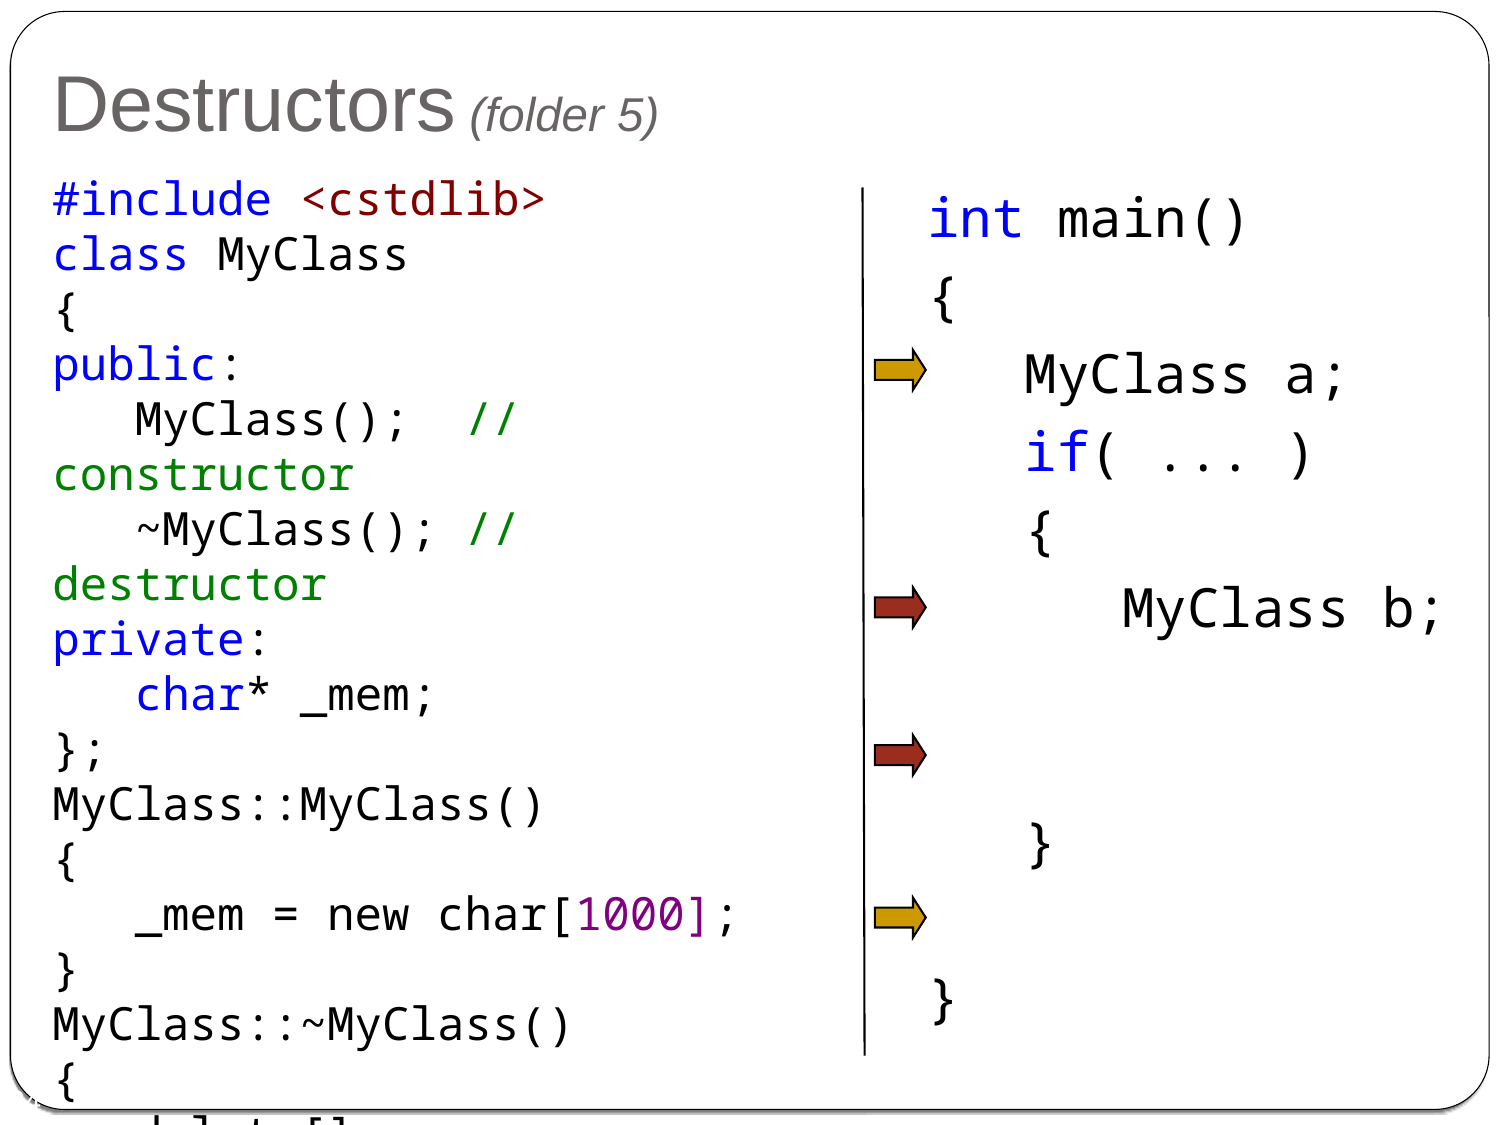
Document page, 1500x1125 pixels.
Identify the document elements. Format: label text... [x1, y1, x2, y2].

text_box [874, 735, 926, 776]
list #include <cstdlib> class MyClass { public: MyClass(); // constructor ~MyClass(); // destructor private: char* _mem; }; MyClass::MyClass() { _mem = new char[1000]; } MyClass::~MyClass() { delete[] _mem; } [37, 162, 825, 1111]
text_box [874, 587, 926, 628]
title Destructors (folder 5) [37, 45, 1463, 163]
list int main() { MyClass a; if( ... ) { MyClass b; } } [912, 162, 1463, 1075]
text_box [874, 897, 926, 938]
slide_number <number> [0, 1074, 50, 1125]
text_box [874, 350, 926, 390]
